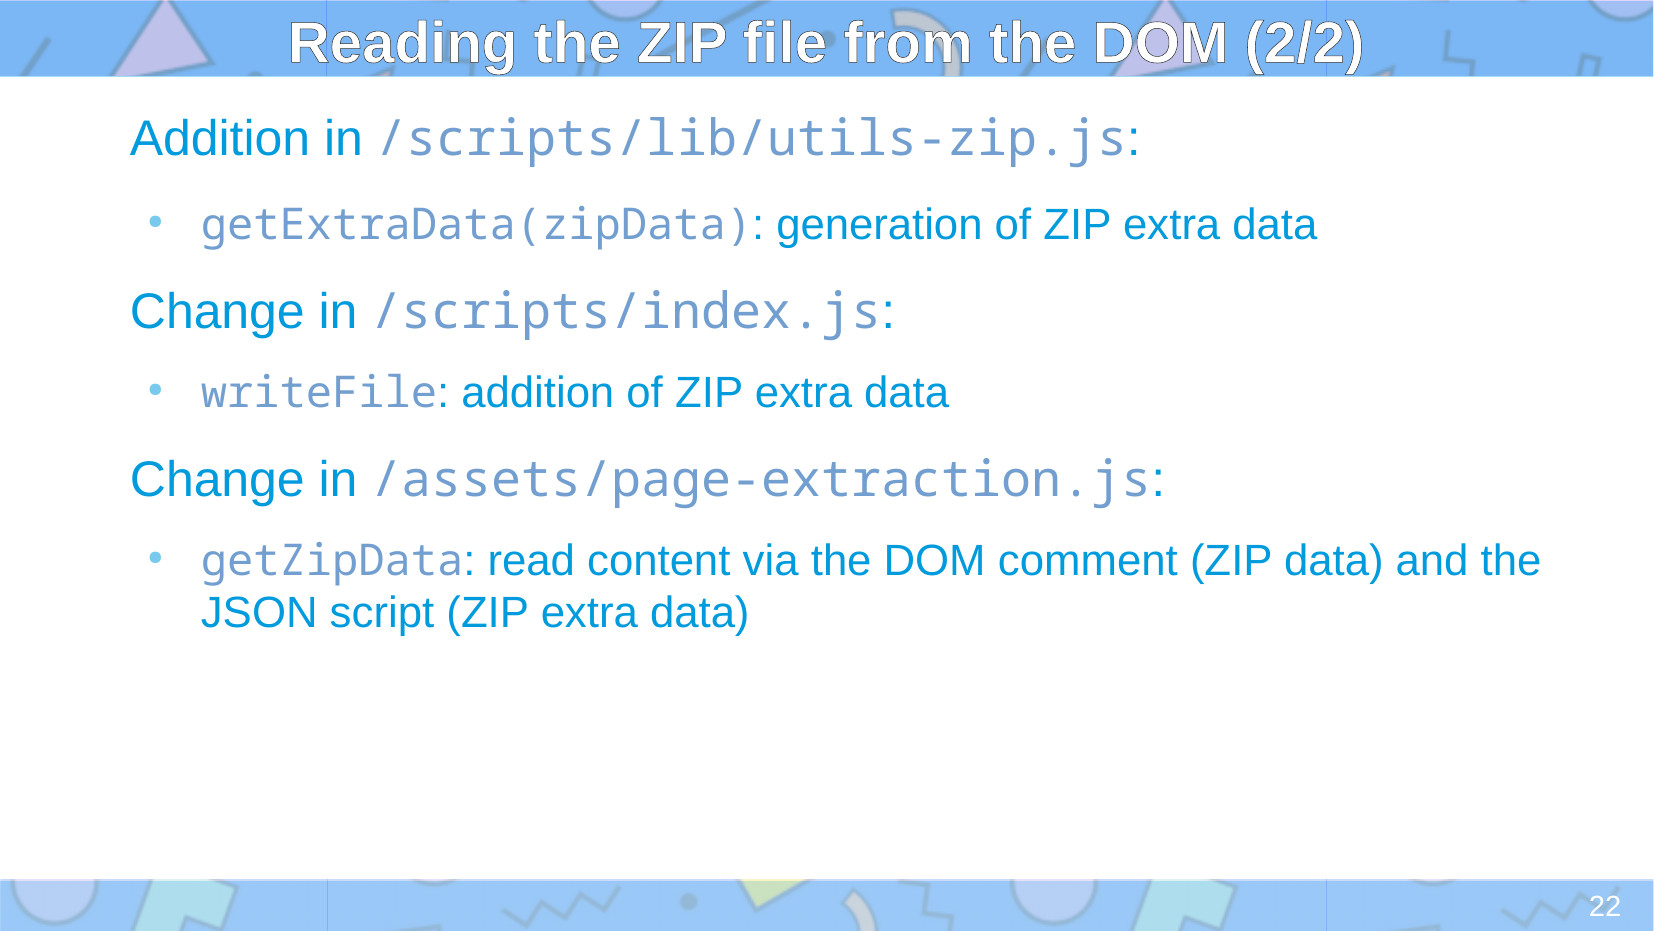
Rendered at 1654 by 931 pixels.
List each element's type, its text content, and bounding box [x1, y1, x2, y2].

picture [0, 0, 1654, 76]
picture [0, 879, 1654, 931]
list Addition in /scripts/lib/utils-zip.js: getExtraData(zipData): generation of ZIP extra data Change in /scripts/index.js: writeFile: addition of ZIP extra data Change in /assets/page-extraction.js: getZipData: read content via the DOM comment (ZIP data) and the JSON script (ZIP extra data) [59, 101, 1595, 863]
title Reading the ZIP file from the DOM (2/2) [59, 3, 1595, 82]
